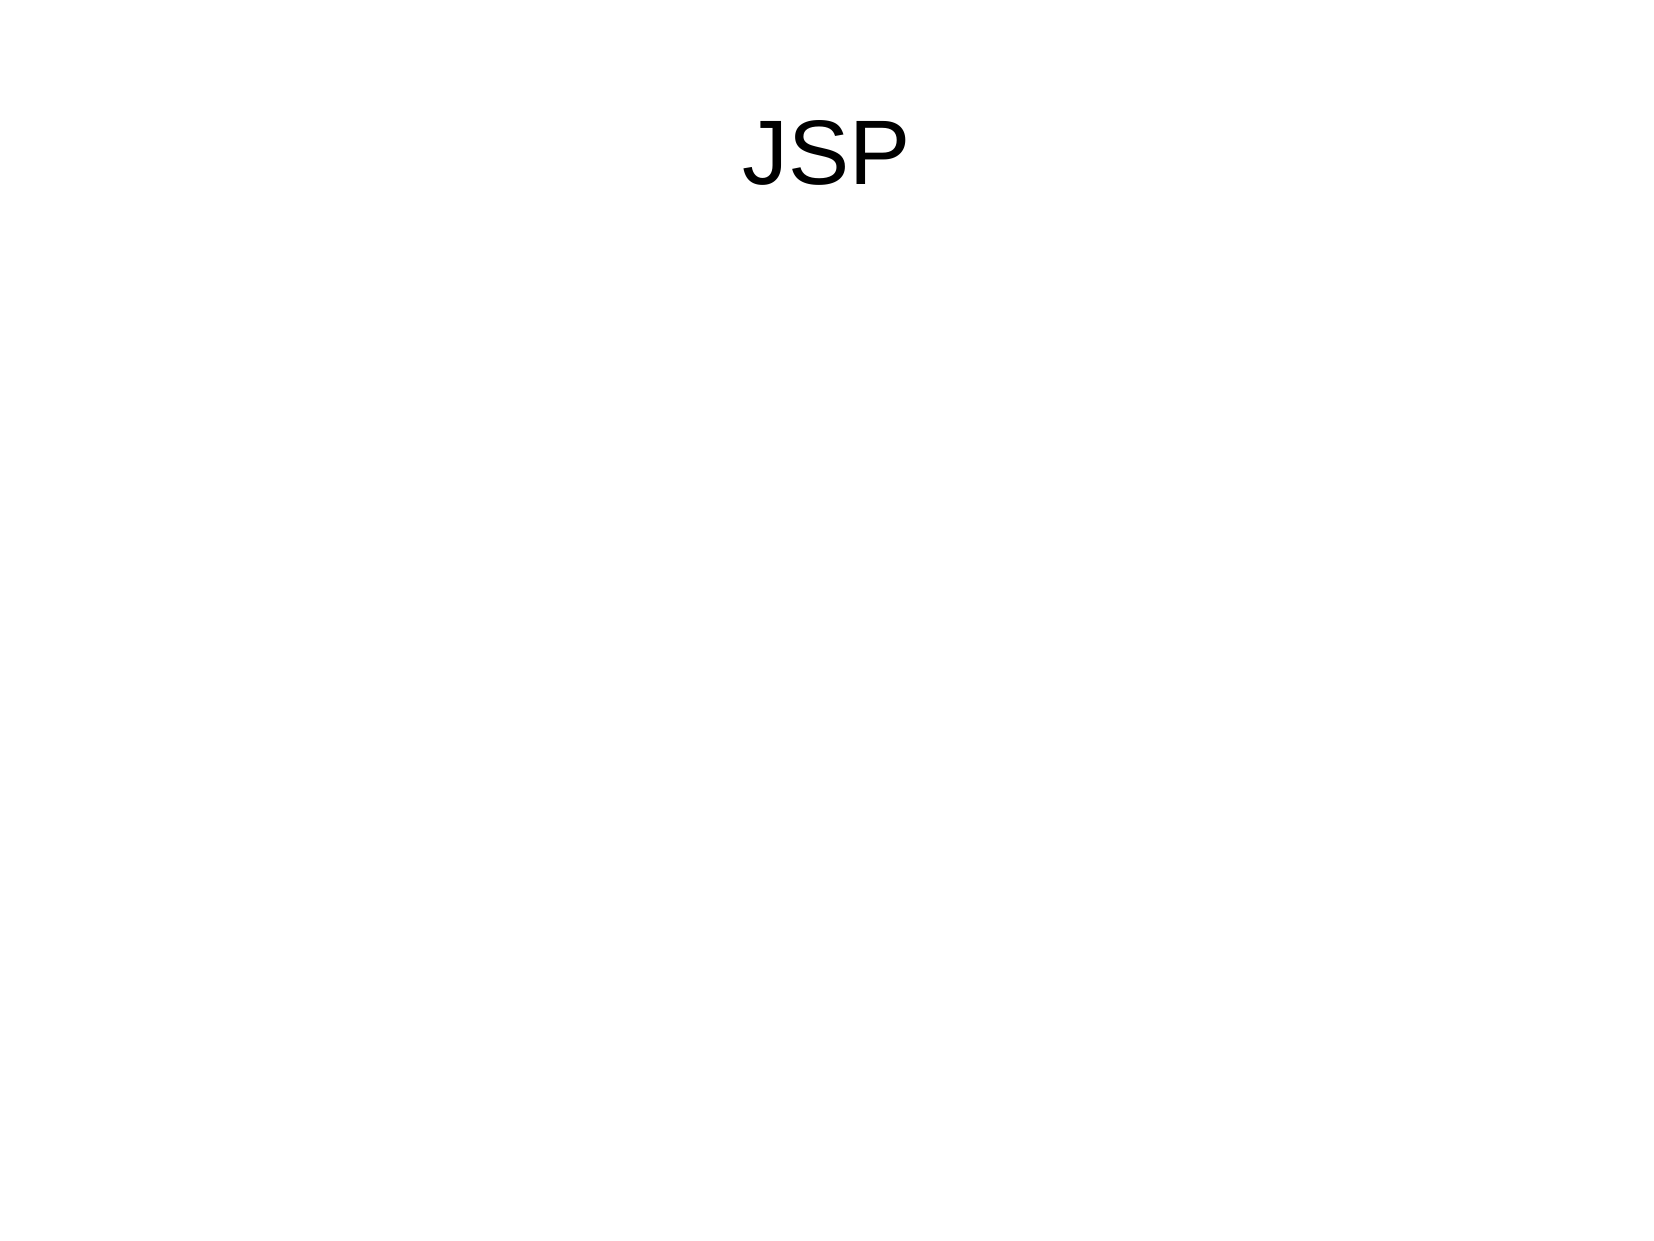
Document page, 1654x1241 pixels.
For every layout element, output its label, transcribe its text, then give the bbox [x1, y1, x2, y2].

title JSP [82, 49, 1571, 257]
